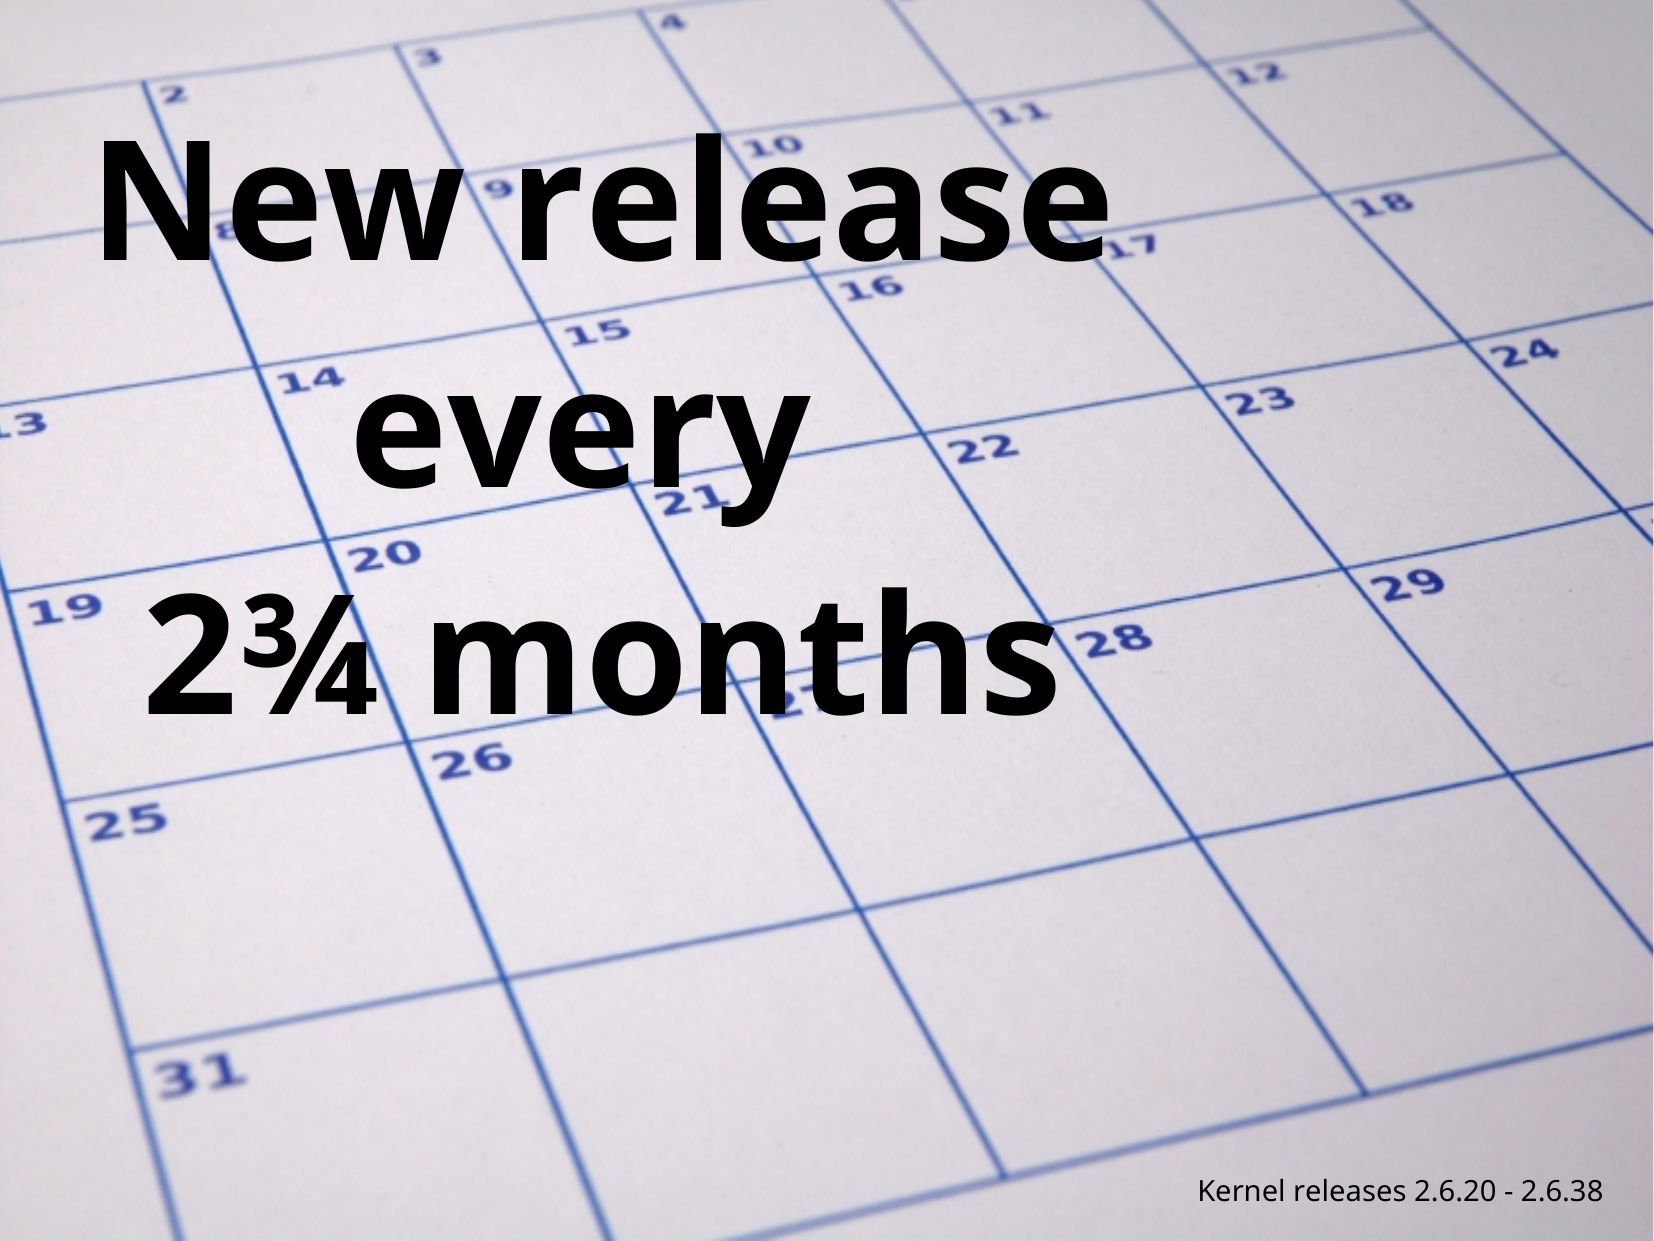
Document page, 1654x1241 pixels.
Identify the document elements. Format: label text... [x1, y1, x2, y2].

picture [0, 0, 1654, 1241]
text_box New release every 2¾ months [75, 75, 1538, 491]
text_box Kernel releases 2.6.20 - 2.6.38 [1182, 1162, 1601, 1213]
